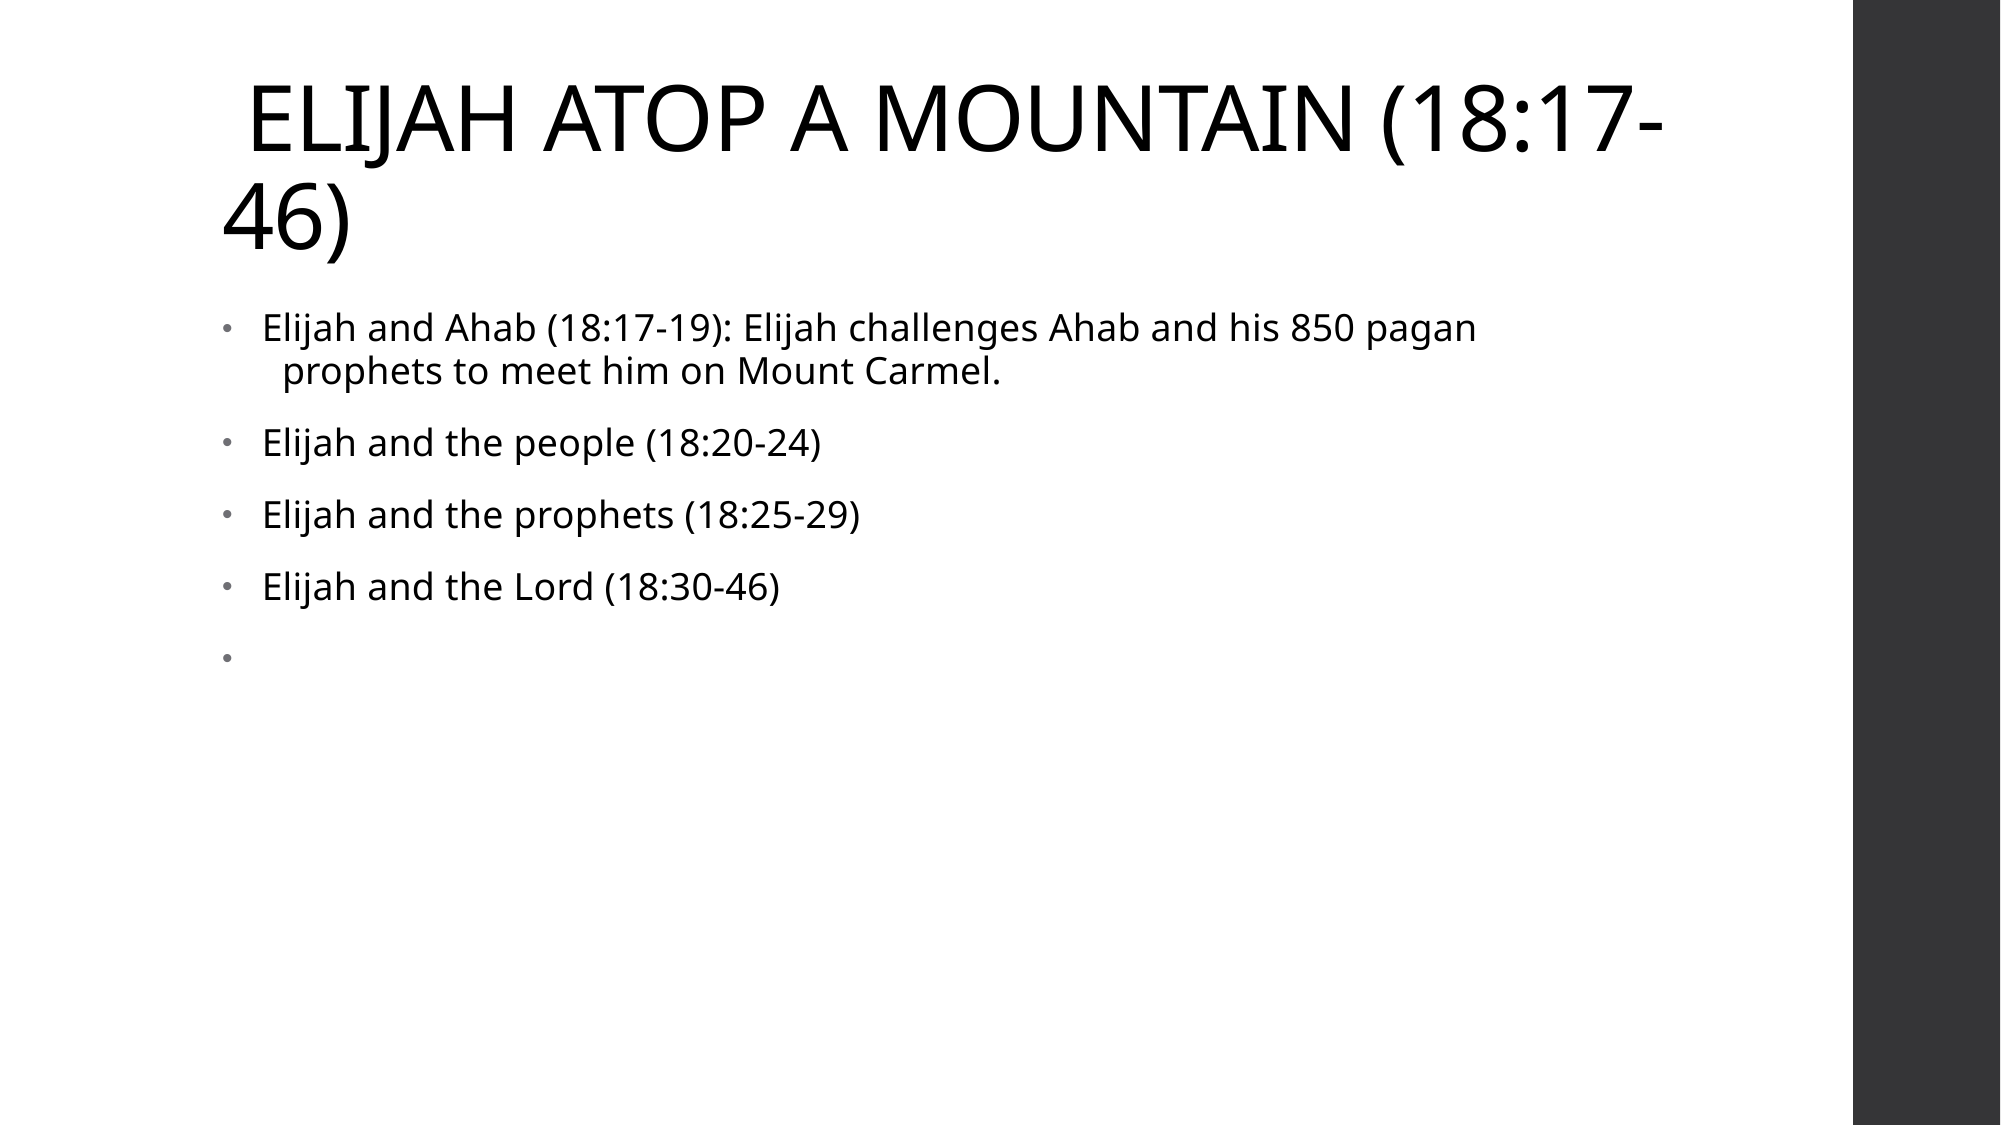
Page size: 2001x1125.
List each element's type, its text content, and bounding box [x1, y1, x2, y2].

list Elijah and Ahab (18:17-19): Elijah challenges Ahab and his 850 pagan prophets to meet him on Mount Carmel. Elijah and the people (18:20-24) Elijah and the prophets (18:25-29) Elijah and the Lord (18:30-46) [206, 299, 1617, 1014]
title ELIJAH ATOP A MOUNTAIN (18:17-46) [206, 60, 1797, 278]
